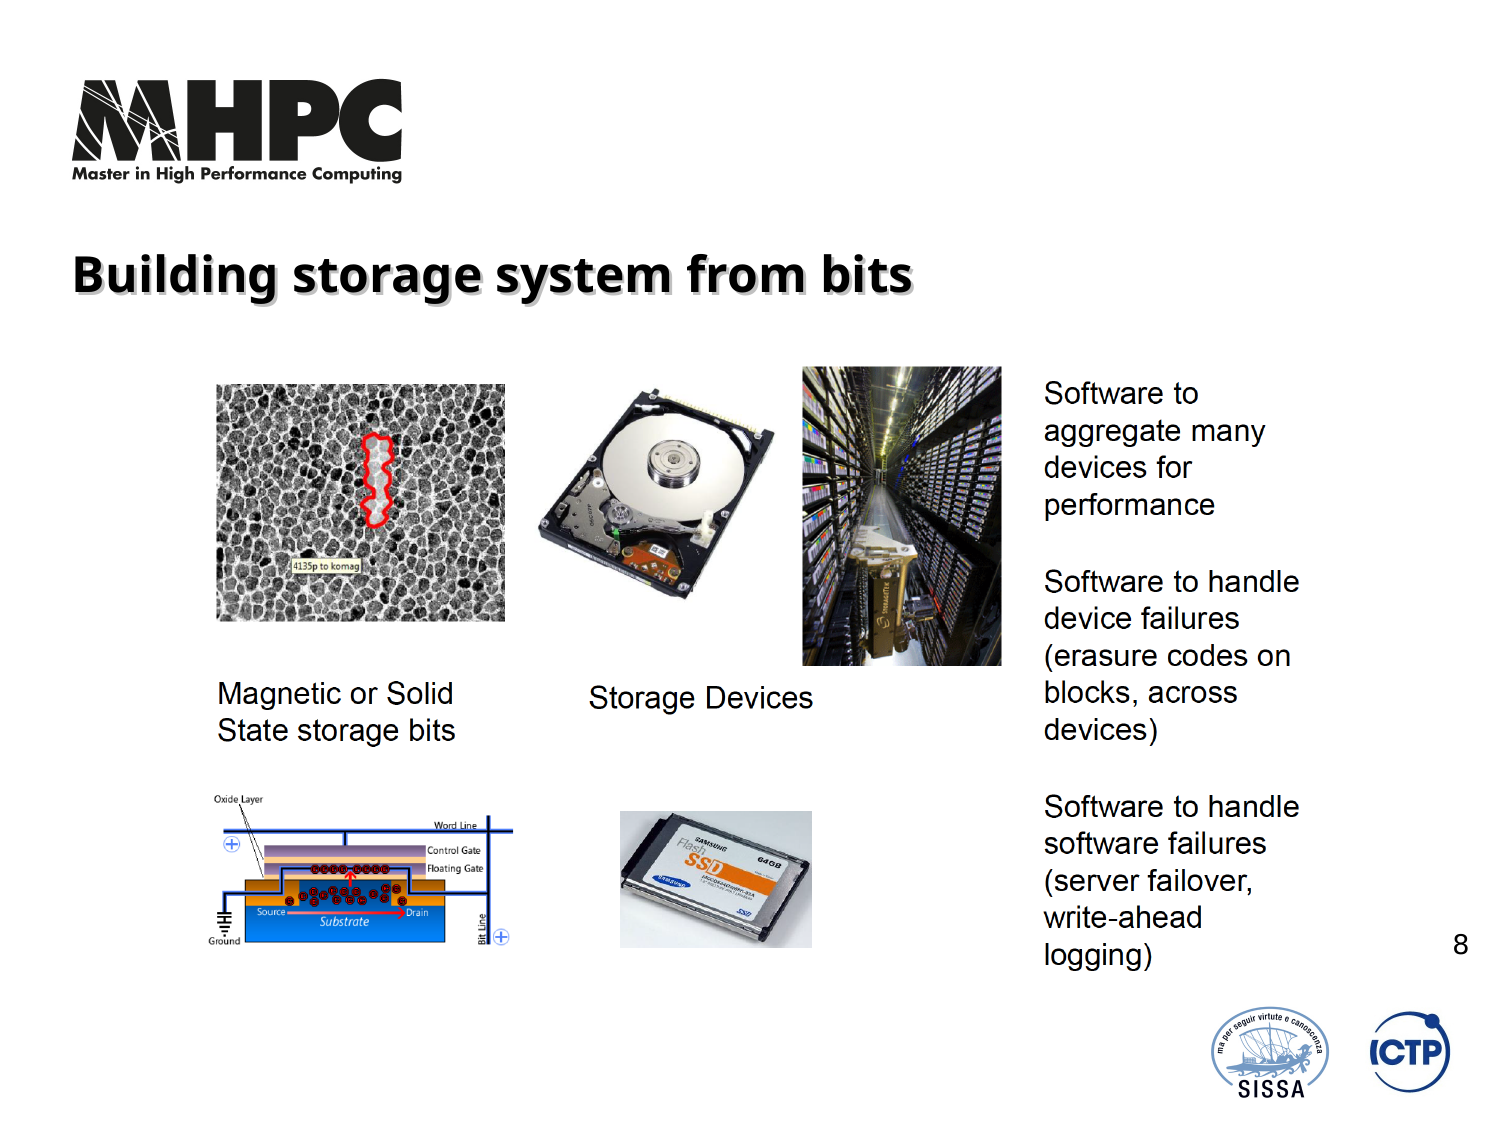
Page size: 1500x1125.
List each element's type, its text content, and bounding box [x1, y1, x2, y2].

title Building storage system from bits [71, 179, 1293, 368]
picture [13, 10, 1500, 1125]
